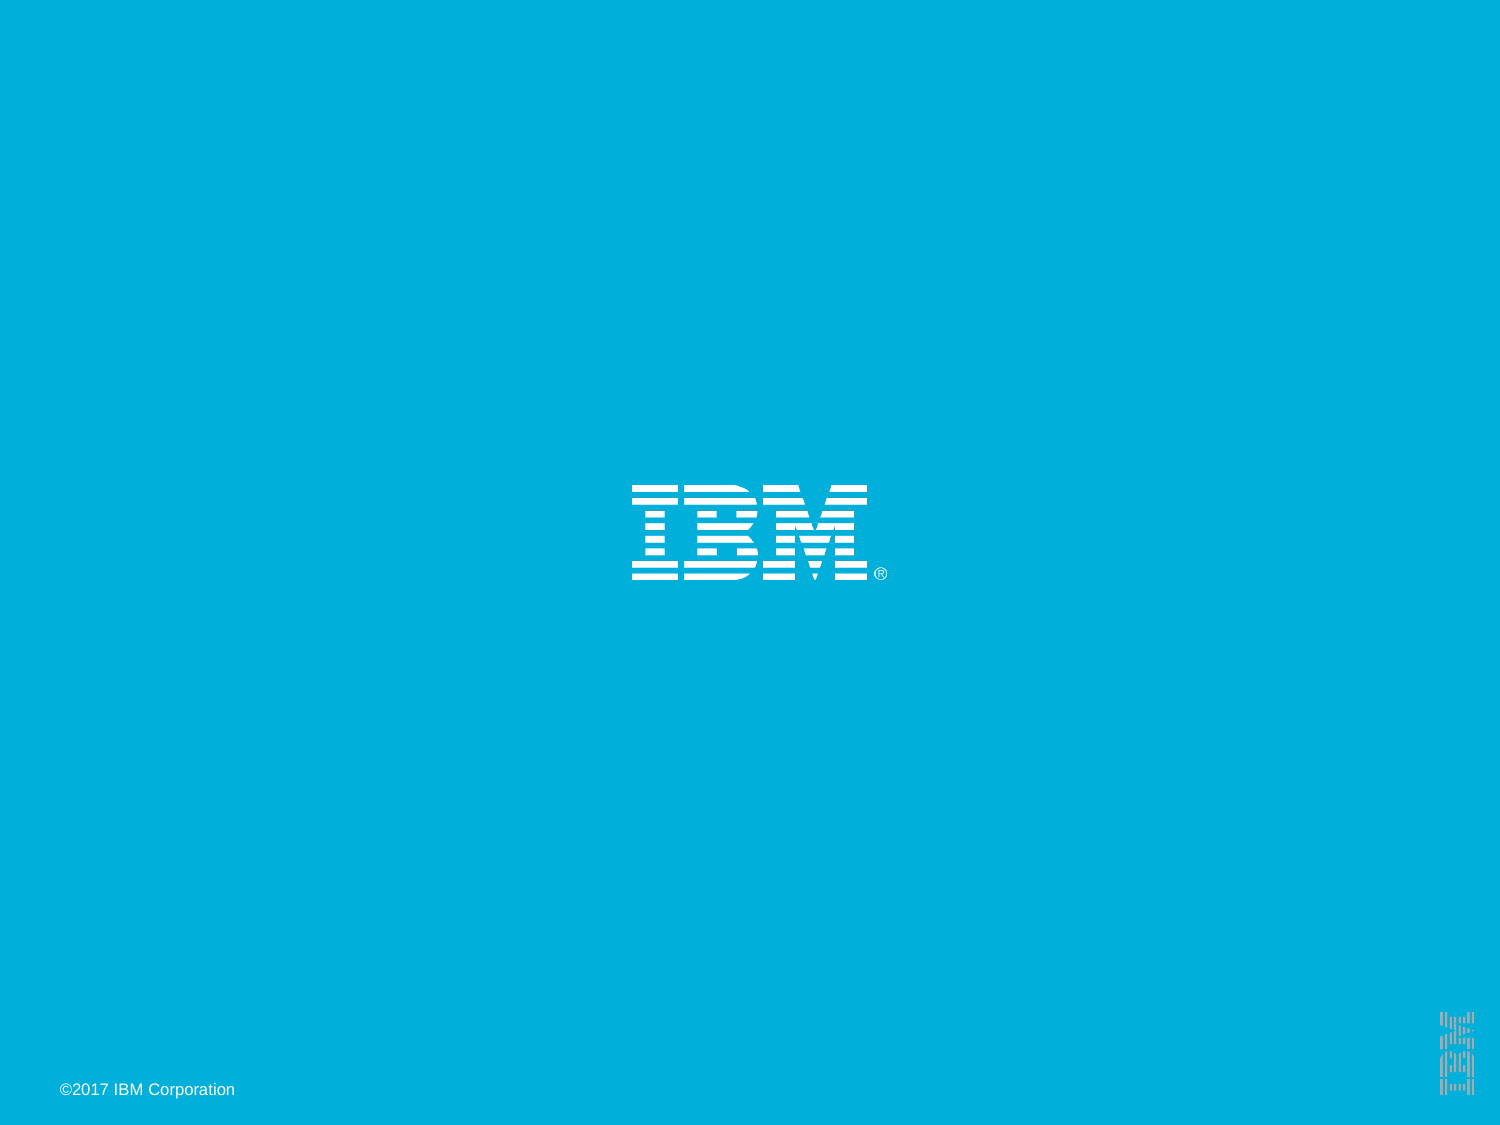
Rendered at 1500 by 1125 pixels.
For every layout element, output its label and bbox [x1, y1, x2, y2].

picture [776, 511, 808, 517]
picture [831, 486, 867, 491]
picture [817, 524, 854, 529]
picture [633, 574, 677, 579]
picture [826, 498, 867, 504]
picture [763, 486, 799, 491]
picture [685, 574, 748, 579]
picture [698, 511, 716, 517]
picture [763, 498, 804, 504]
picture [646, 511, 664, 517]
picture [776, 549, 795, 555]
picture [763, 574, 795, 579]
picture [633, 498, 677, 504]
picture [698, 549, 716, 555]
picture [805, 549, 825, 555]
picture [776, 524, 812, 529]
picture [821, 511, 854, 517]
picture [809, 561, 821, 567]
picture [698, 524, 751, 529]
picture [646, 536, 664, 542]
picture [646, 549, 664, 555]
picture [685, 498, 756, 504]
picture [685, 486, 746, 491]
picture [800, 536, 830, 542]
picture [698, 536, 752, 542]
picture [646, 524, 664, 529]
picture [763, 561, 795, 567]
picture [685, 561, 756, 567]
picture [737, 549, 757, 555]
picture [835, 549, 854, 555]
picture [835, 561, 867, 567]
picture [633, 561, 677, 567]
picture [835, 574, 867, 579]
picture [776, 536, 795, 542]
picture [835, 536, 854, 542]
picture [737, 511, 757, 517]
picture [633, 486, 677, 491]
